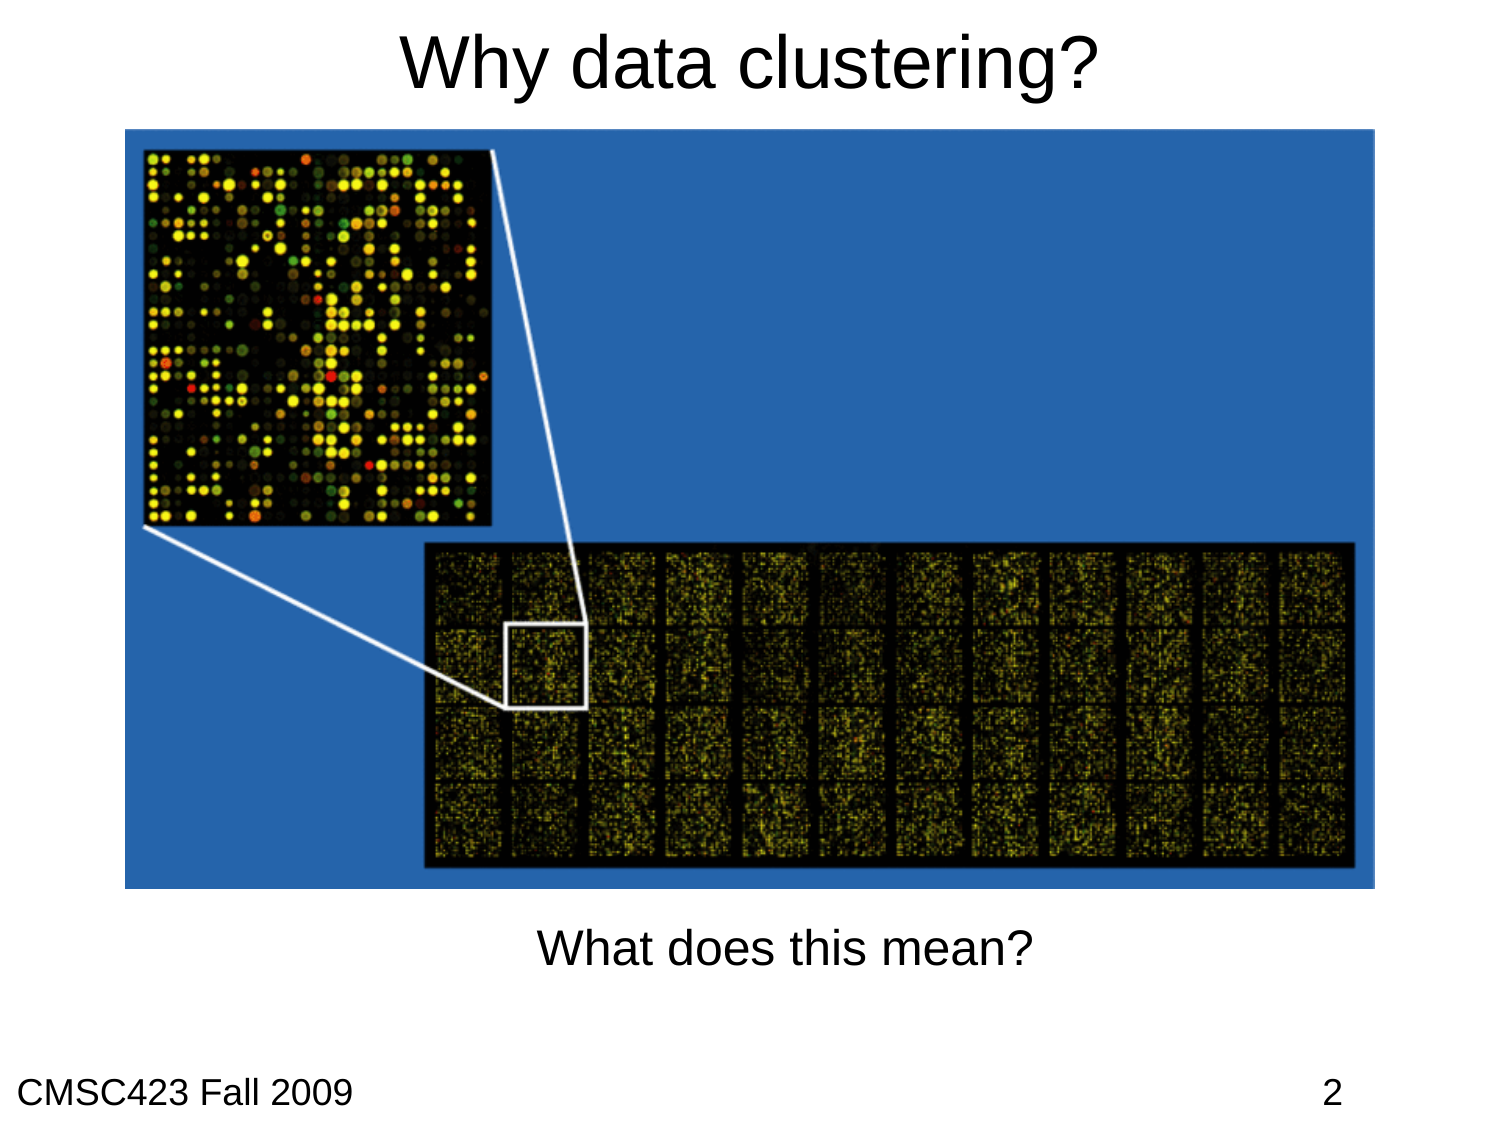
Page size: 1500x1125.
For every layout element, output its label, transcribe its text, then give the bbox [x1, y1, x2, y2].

picture [125, 129, 1375, 890]
title Why data clustering? [0, 12, 1500, 113]
text_box What does this mean? [521, 907, 1050, 983]
